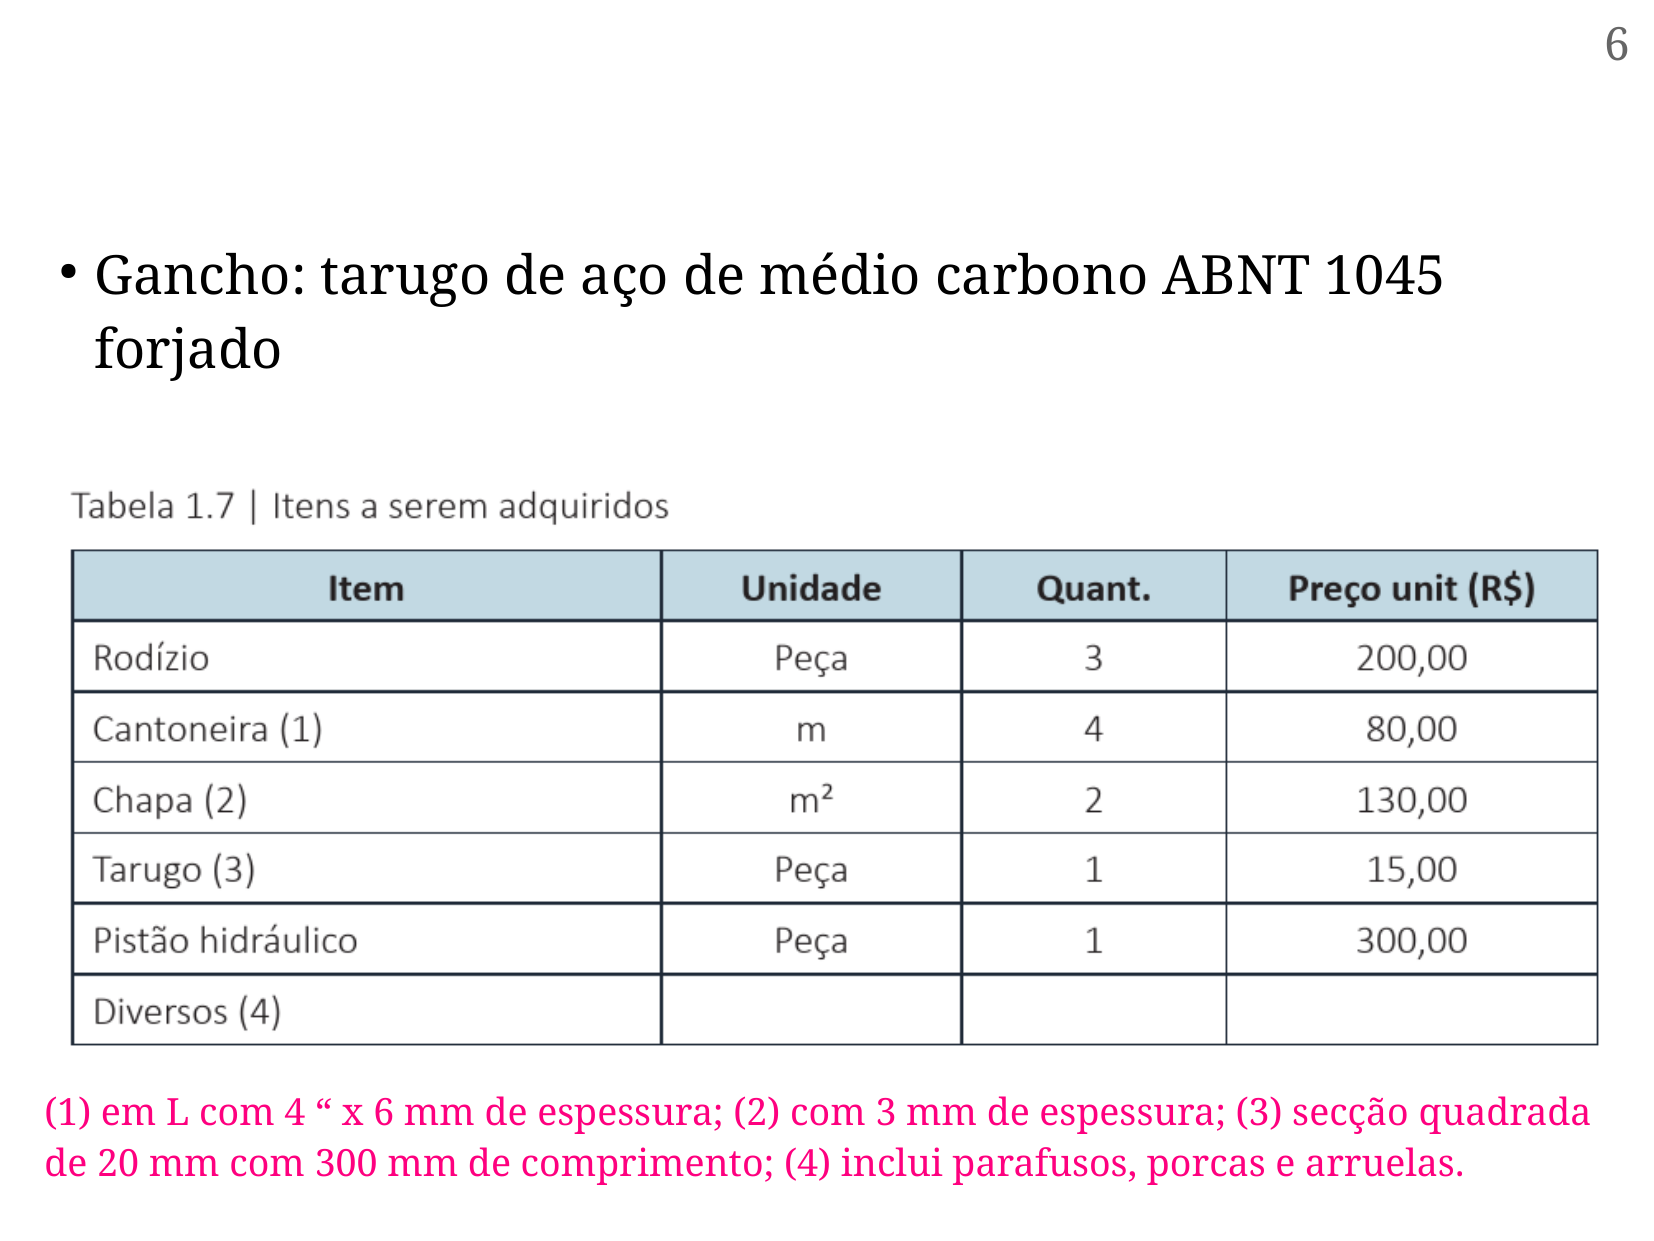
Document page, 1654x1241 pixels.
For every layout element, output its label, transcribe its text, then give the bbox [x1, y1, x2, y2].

text_box (1) em L com 4 “ x 6 mm de espessura; (2) com 3 mm de espessura; (3) secção quadrada de 20 mm com 300 mm de comprimento; (4) inclui parafusos, porcas e arruelas. [29, 1077, 1610, 1241]
picture [63, 487, 1602, 1049]
list Gancho: tarugo de aço de médio carbono ABNT 1045 forjado [59, 236, 1595, 1077]
